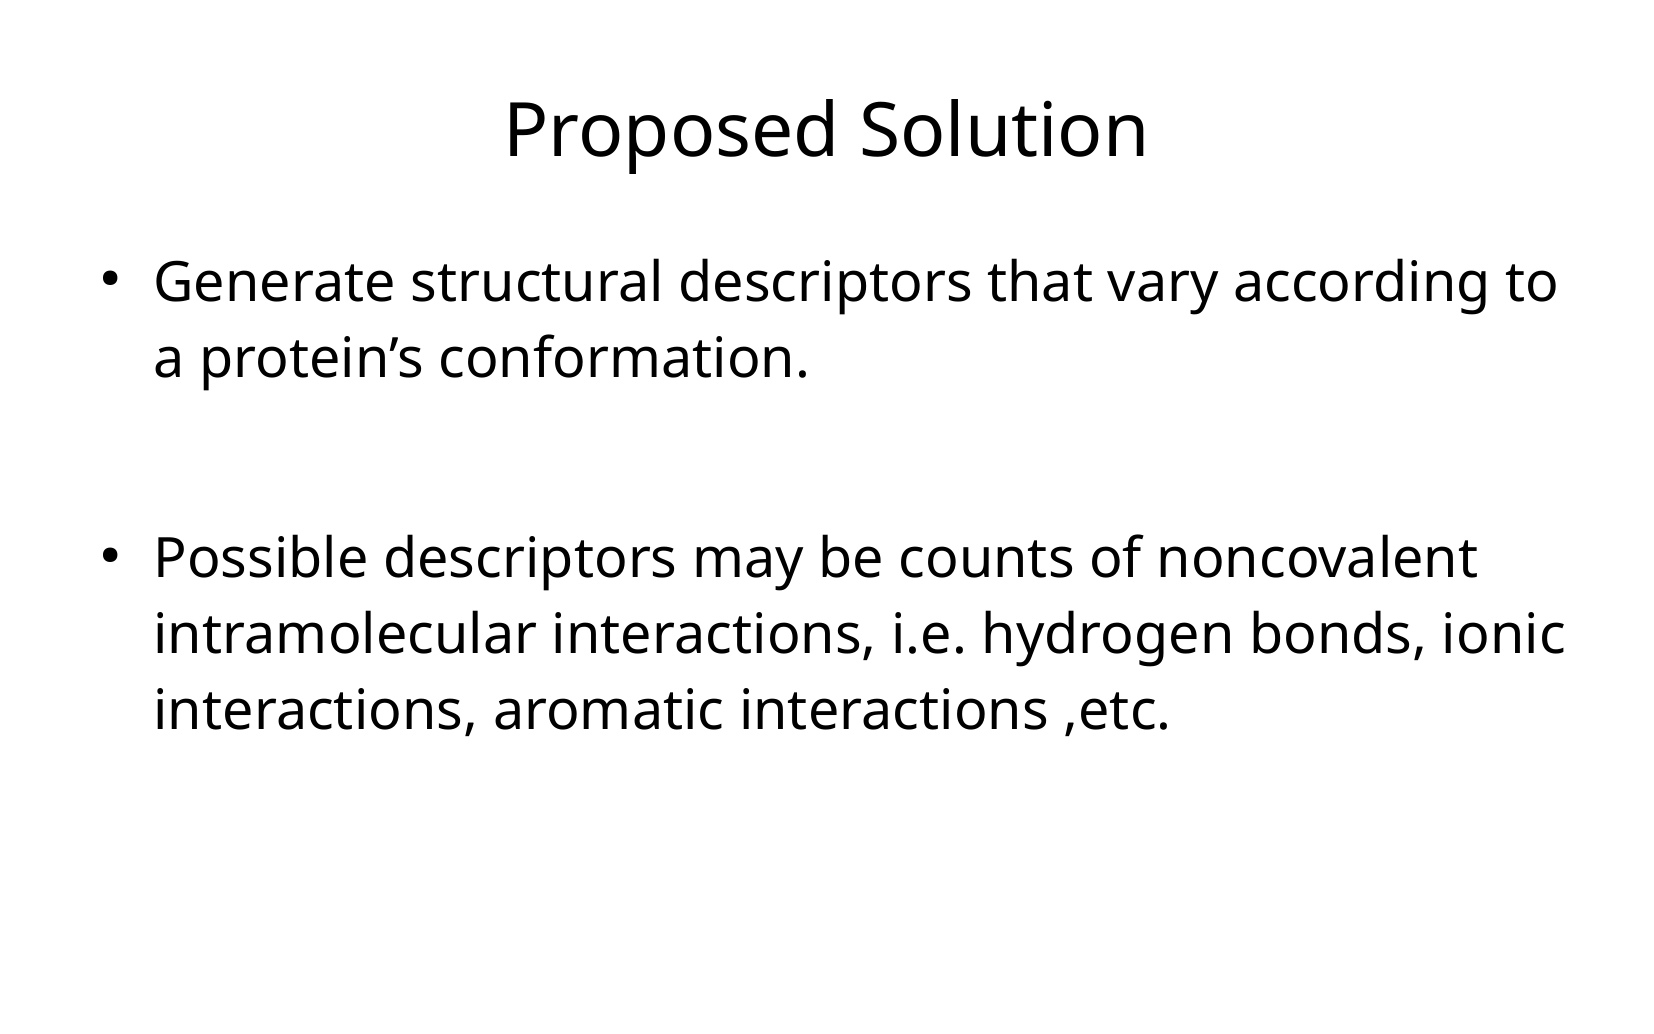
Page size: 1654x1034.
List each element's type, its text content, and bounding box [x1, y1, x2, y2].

list Generate structural descriptors that vary according to a protein’s conformation. Possible descriptors may be counts of noncovalent intramolecular interactions, i.e. hydrogen bonds, ionic interactions, aromatic interactions ,etc. [82, 241, 1571, 842]
title Proposed Solution [82, 41, 1571, 214]
